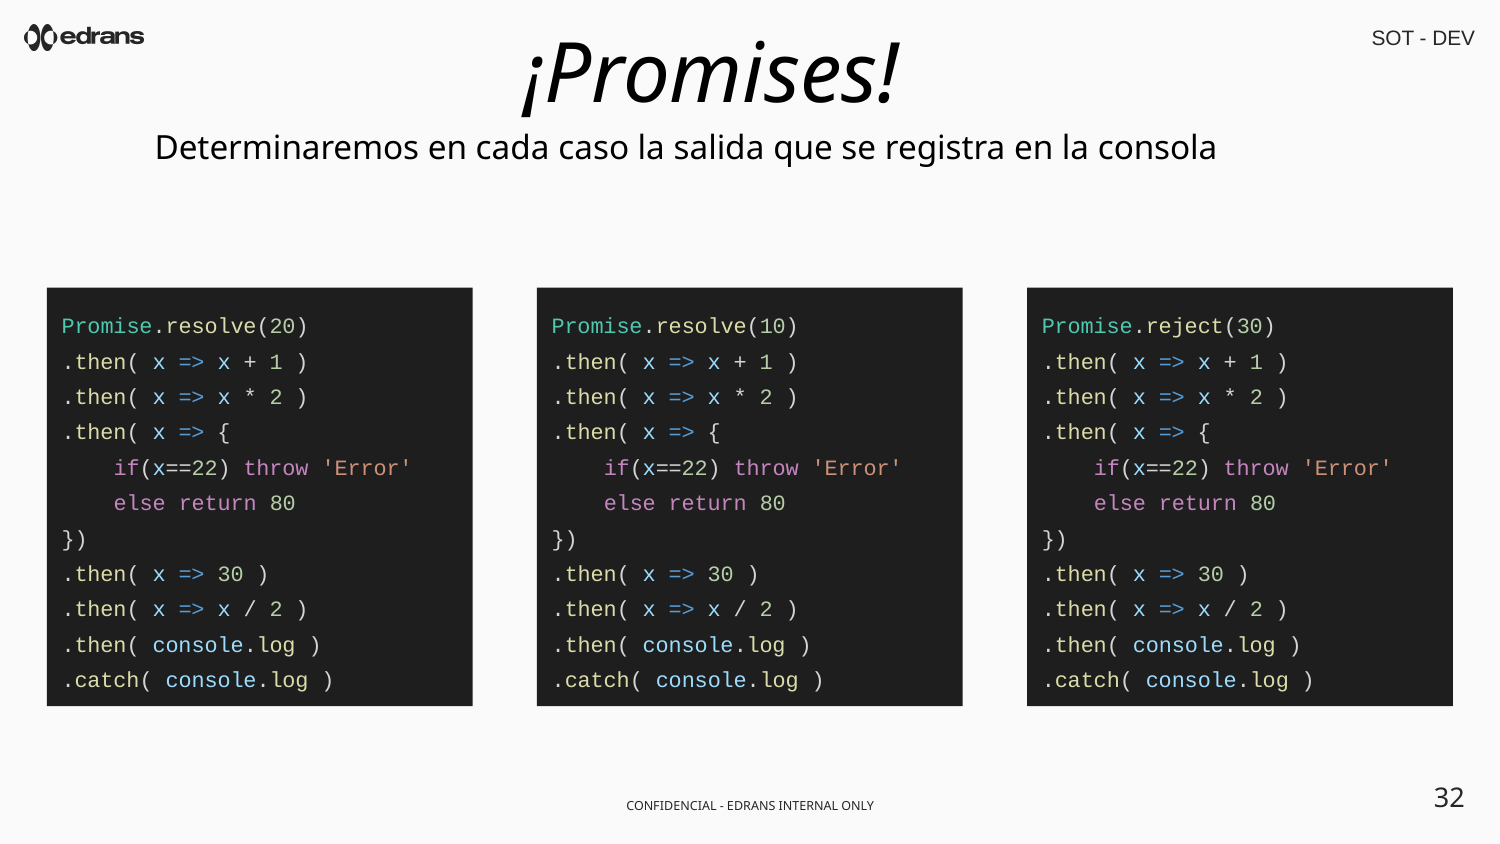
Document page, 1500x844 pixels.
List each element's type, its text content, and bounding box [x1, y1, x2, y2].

slide_number <número> [1389, 764, 1480, 830]
text_box Promise.resolve(10) .then( x => x + 1 ) .then( x => x * 2 ) .then( x => { if(x==22) throw 'Error' else return 80 }) .then( x => 30 ) .then( x => x / 2 ) .then( console.log ) .catch( console.log ) [536, 287, 963, 707]
text_box ¡Promises! [508, 11, 982, 104]
text_box Promise.reject(30) .then( x => x + 1 ) .then( x => x * 2 ) .then( x => { if(x==22) throw 'Error' else return 80 }) .then( x => 30 ) .then( x => x / 2 ) .then( console.log ) .catch( console.log ) [1027, 287, 1453, 707]
text_box SOT - DEV [1266, 24, 1475, 51]
text_box CONFIDENCIAL - EDRANS INTERNAL ONLY [613, 797, 887, 814]
picture [24, 24, 144, 51]
text_box Determinaremos en cada caso la salida que se registra en la consola [139, 104, 1360, 230]
text_box Promise.resolve(20) .then( x => x + 1 ) .then( x => x * 2 ) .then( x => { if(x==22) throw 'Error' else return 80 }) .then( x => 30 ) .then( x => x / 2 ) .then( console.log ) .catch( console.log ) [46, 287, 473, 707]
